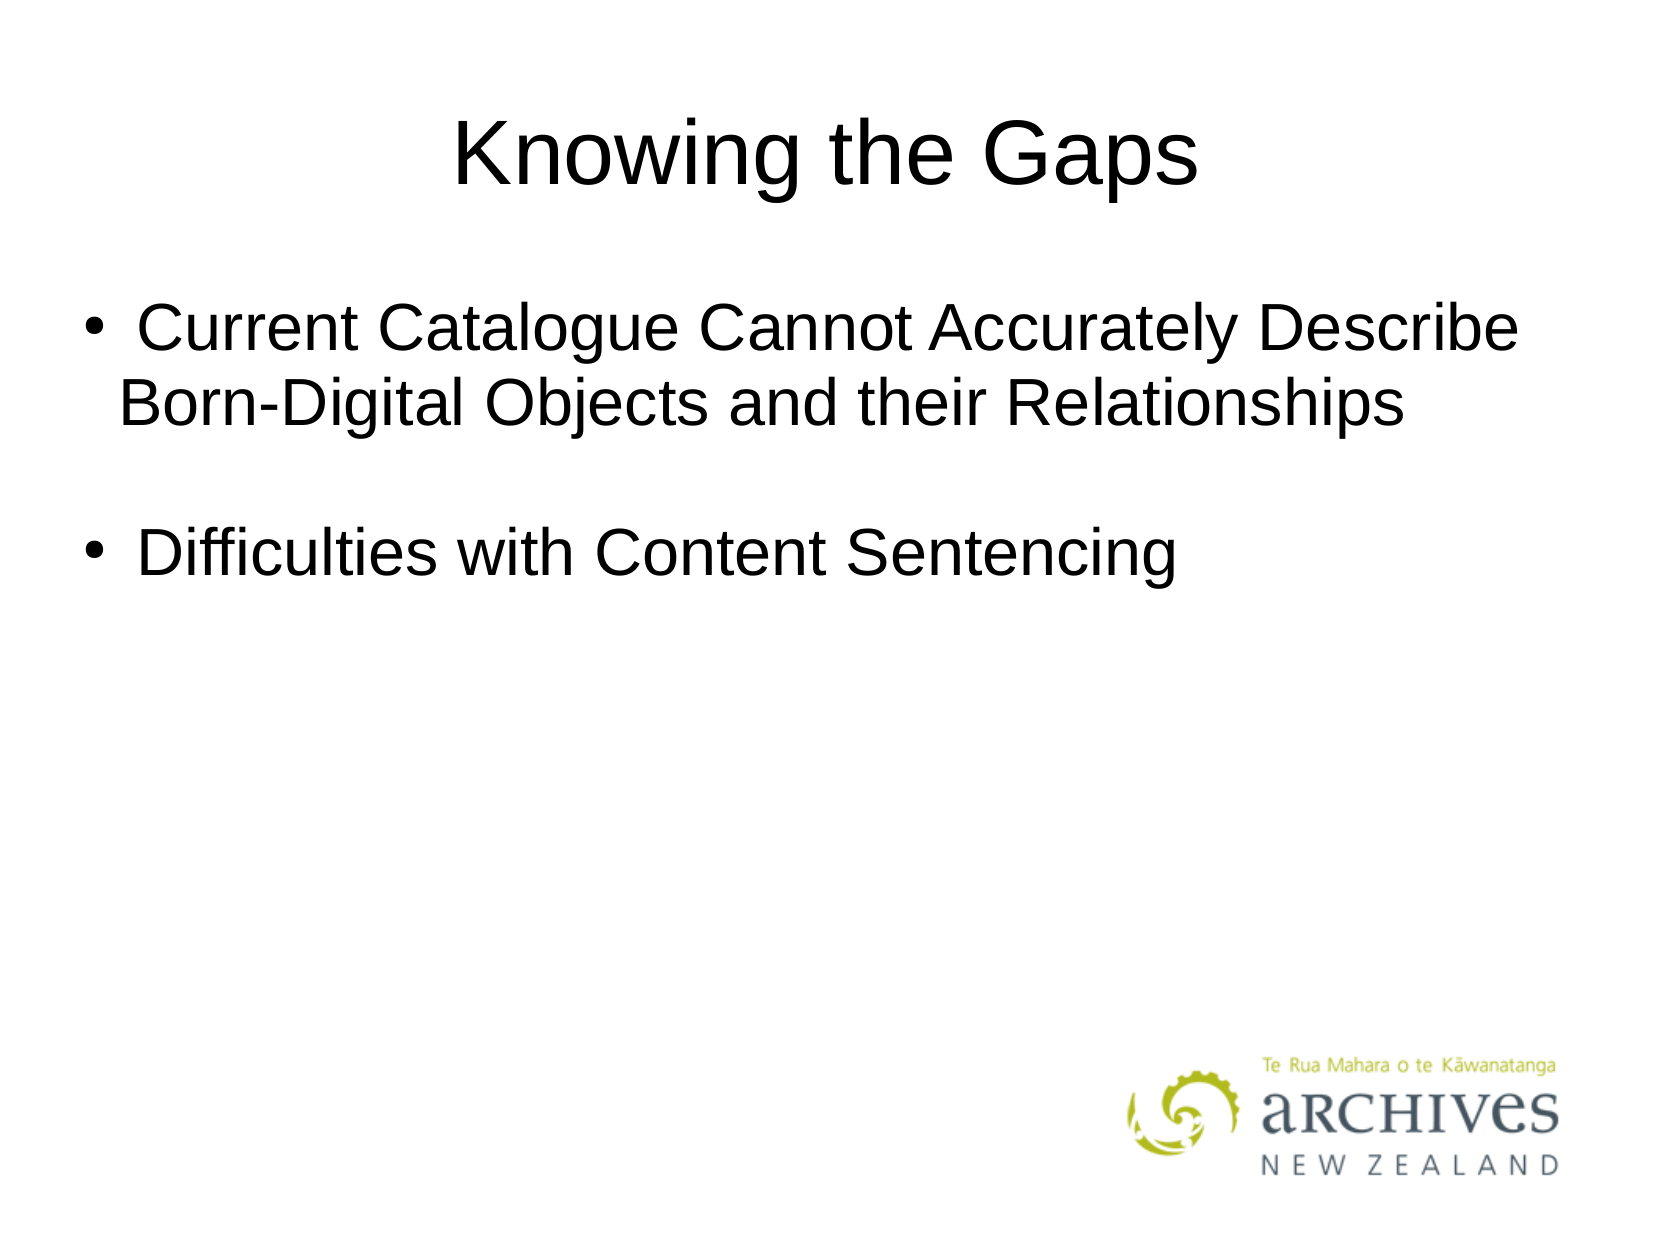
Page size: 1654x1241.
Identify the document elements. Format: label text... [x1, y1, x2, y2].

title Knowing the Gaps [82, 49, 1571, 257]
picture [1093, 1021, 1629, 1213]
subtitle Current Catalogue Cannot Accurately Describe Born-Digital Objects and their Relationships Difficulties with Content Sentencing [82, 290, 1571, 1010]
